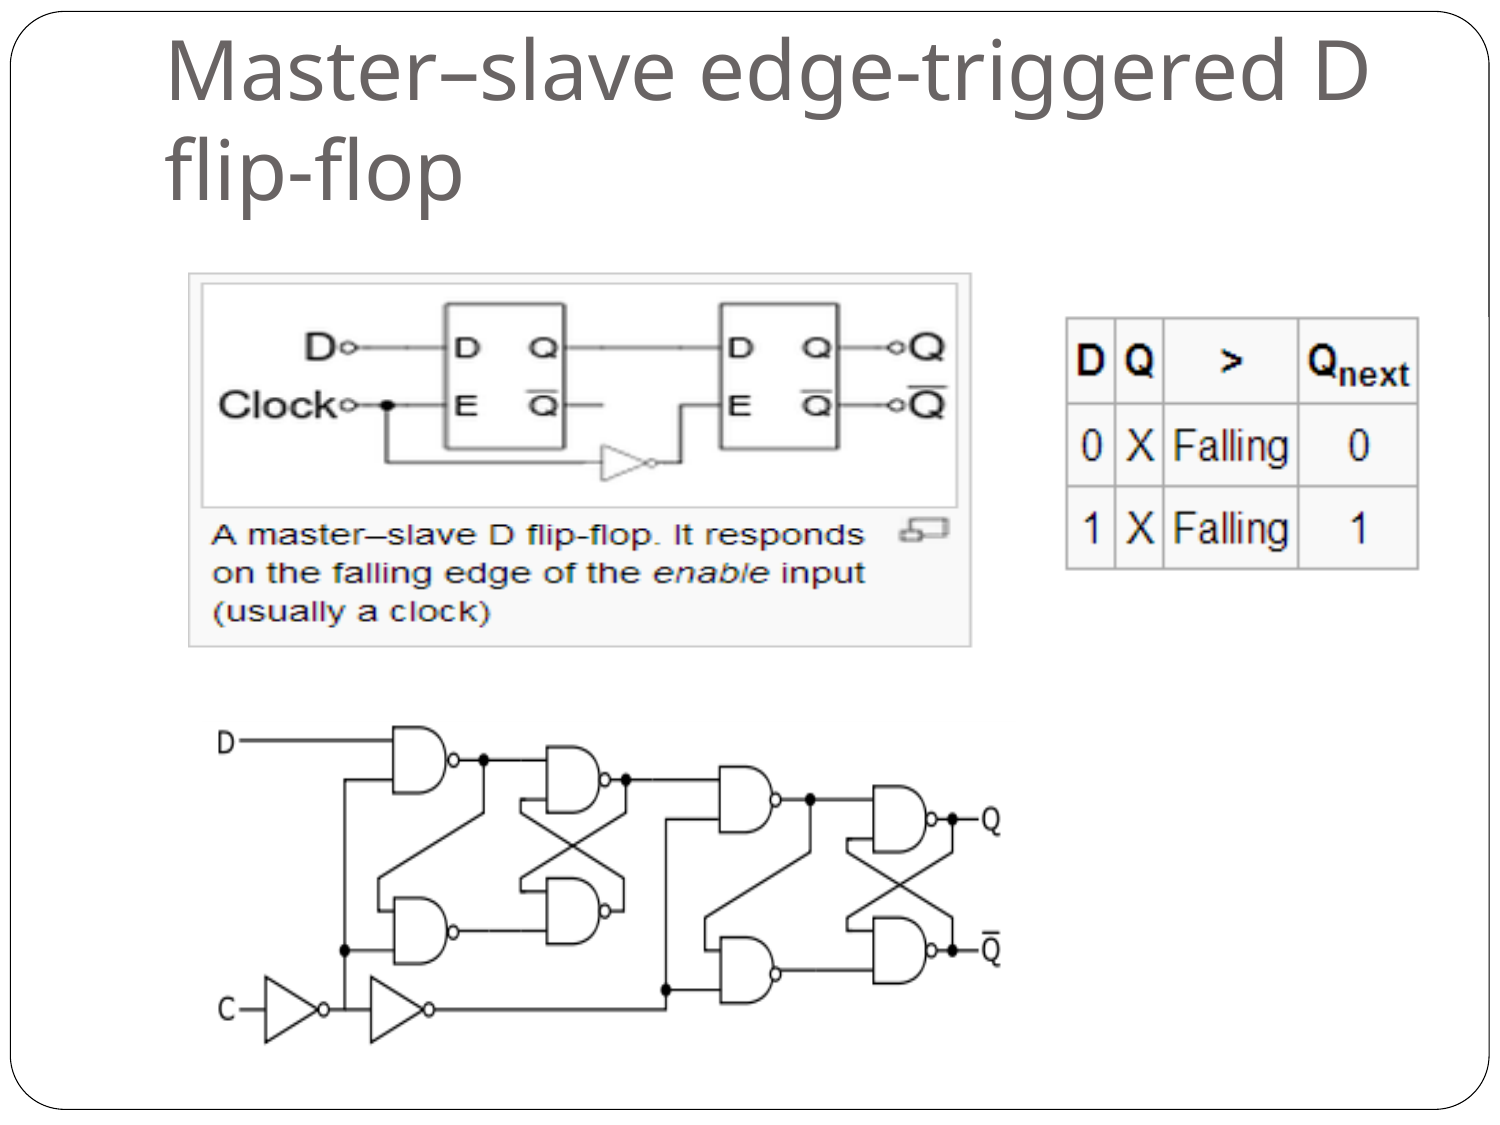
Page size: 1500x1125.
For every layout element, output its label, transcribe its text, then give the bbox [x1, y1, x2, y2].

picture [188, 271, 981, 650]
picture [202, 720, 1016, 1063]
picture [1051, 307, 1430, 579]
title Master–slave edge-triggered D flip-flop [150, 9, 1426, 233]
